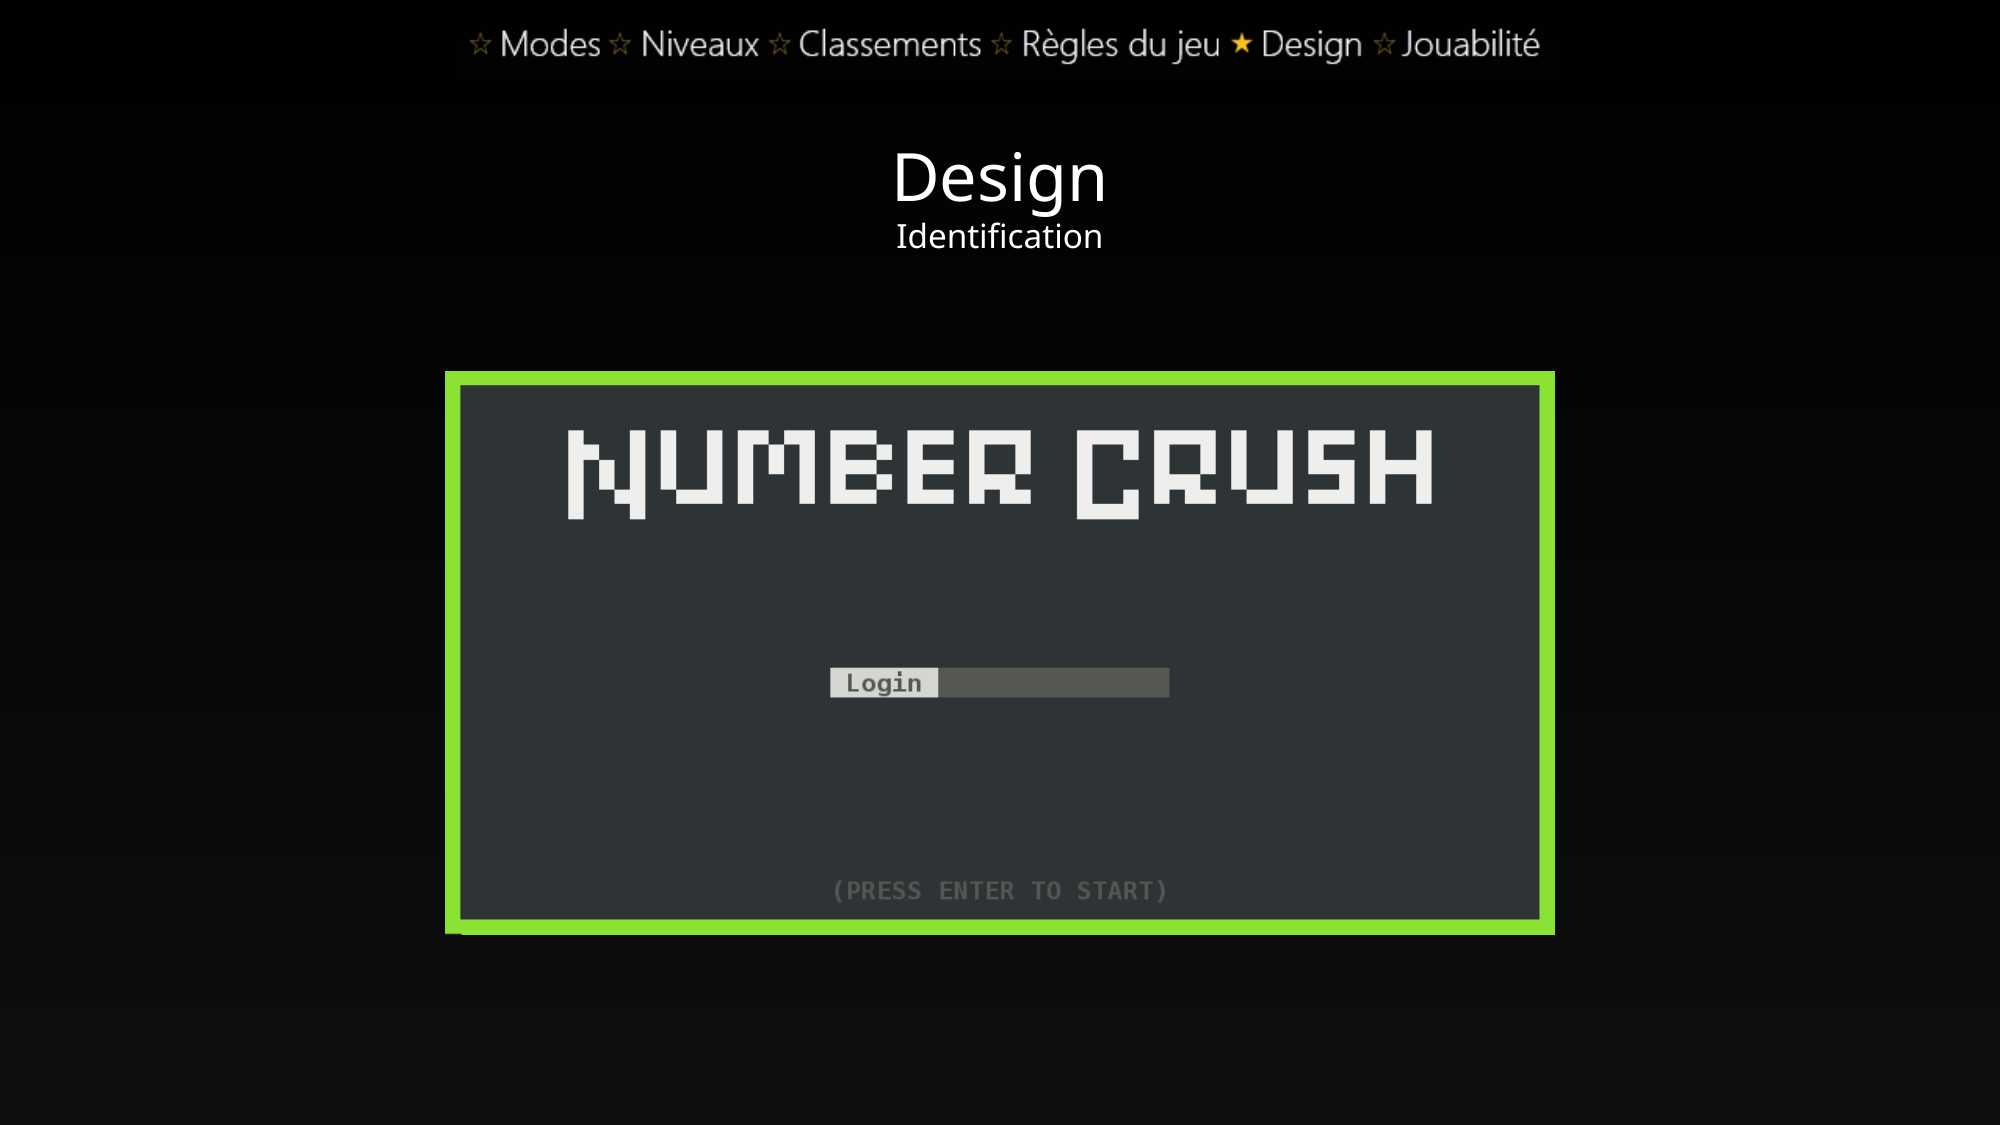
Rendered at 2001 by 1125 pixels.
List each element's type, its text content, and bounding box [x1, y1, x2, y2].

text_box Design Identification [649, 127, 1351, 264]
picture [462, 18, 1554, 77]
picture [445, 371, 1555, 935]
